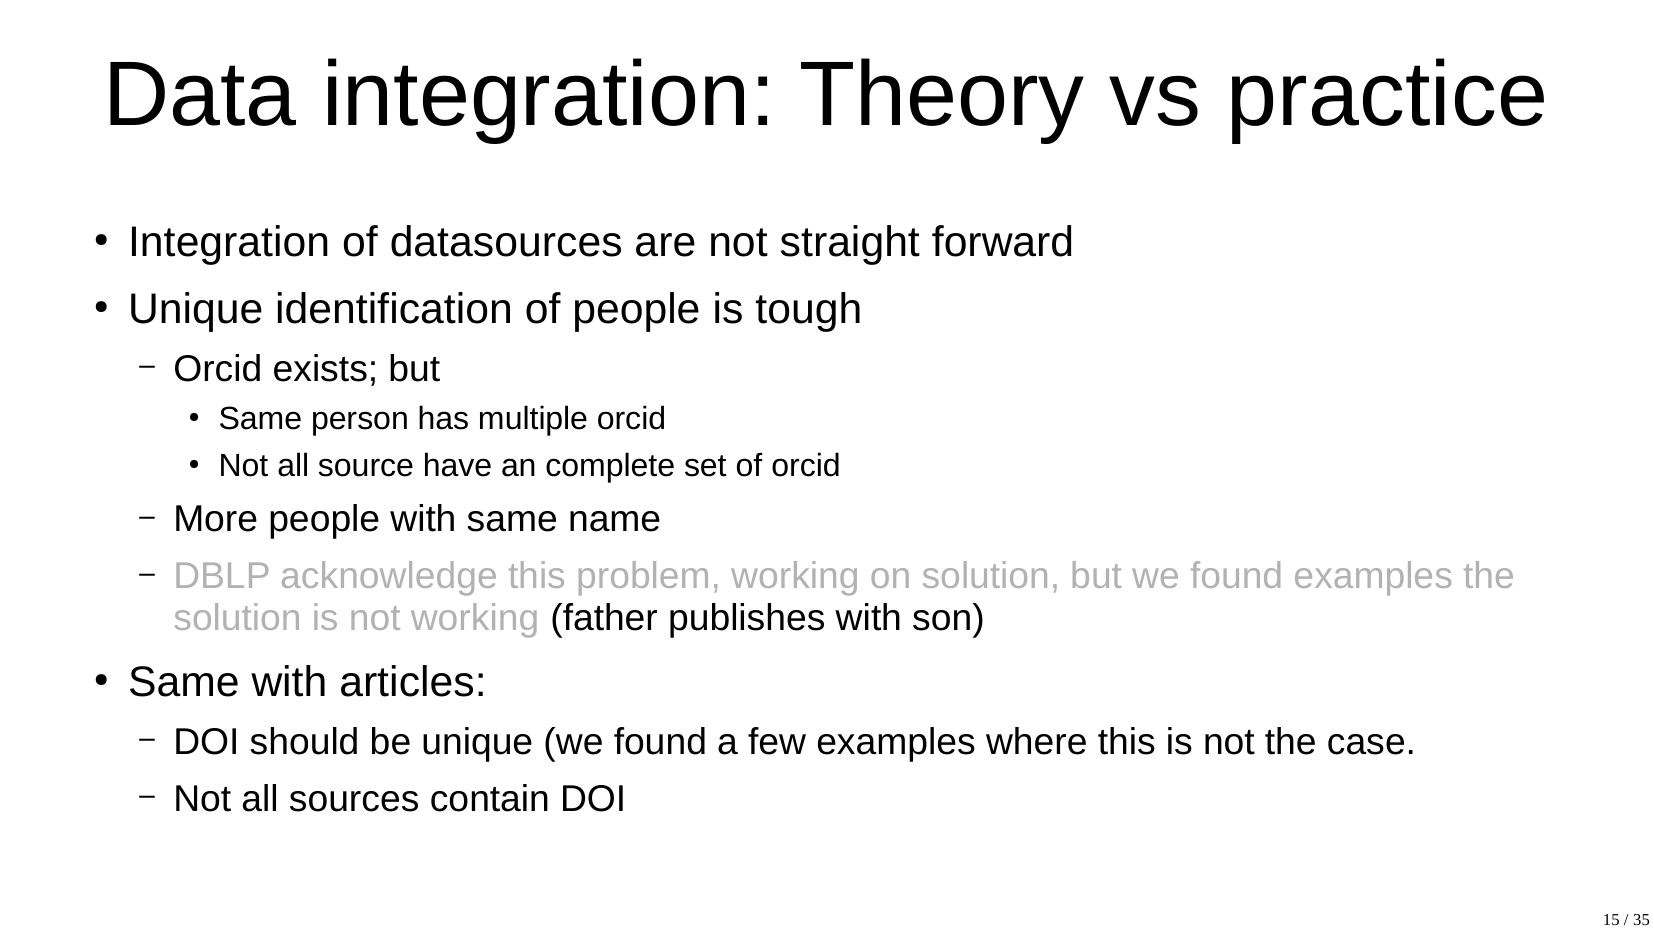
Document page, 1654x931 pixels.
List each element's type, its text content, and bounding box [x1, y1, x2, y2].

title Data integration: Theory vs practice [82, 37, 1571, 151]
list Integration of datasources are not straight forward Unique identification of people is tough Orcid exists; but Same person has multiple orcid Not all source have an complete set of orcid More people with same name DBLP acknowledge this problem, working on solution, but we found examples the solution is not working (father publishes with son) Same with articles: DOI should be unique (we found a few examples where this is not the case. Not all sources contain DOI [82, 217, 1571, 826]
